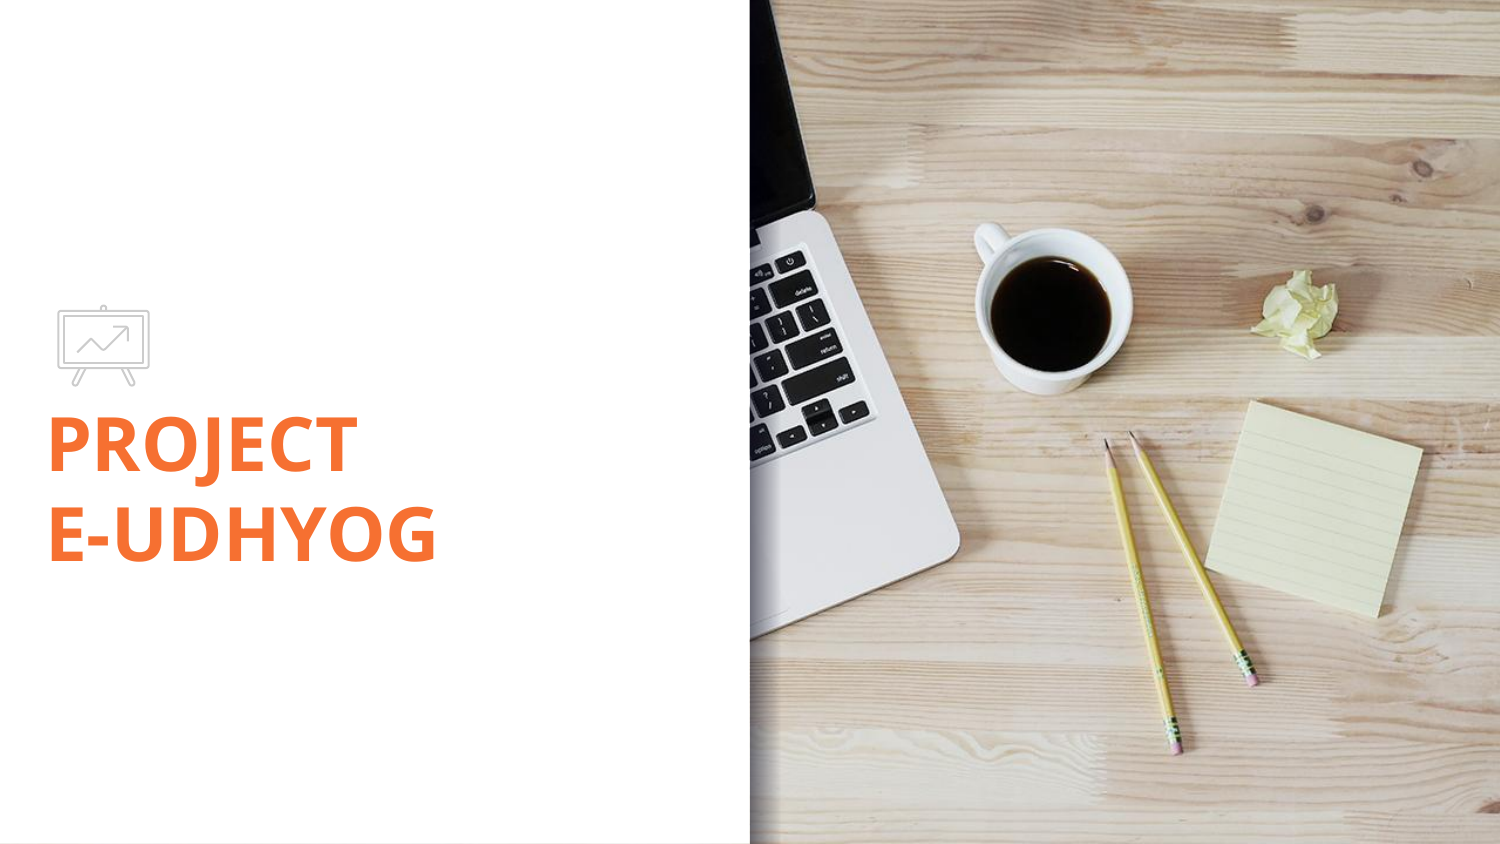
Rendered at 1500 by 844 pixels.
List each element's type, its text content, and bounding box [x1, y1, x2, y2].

title PROJECT E-UDHYOG [30, 291, 841, 662]
picture [750, 0, 1500, 844]
